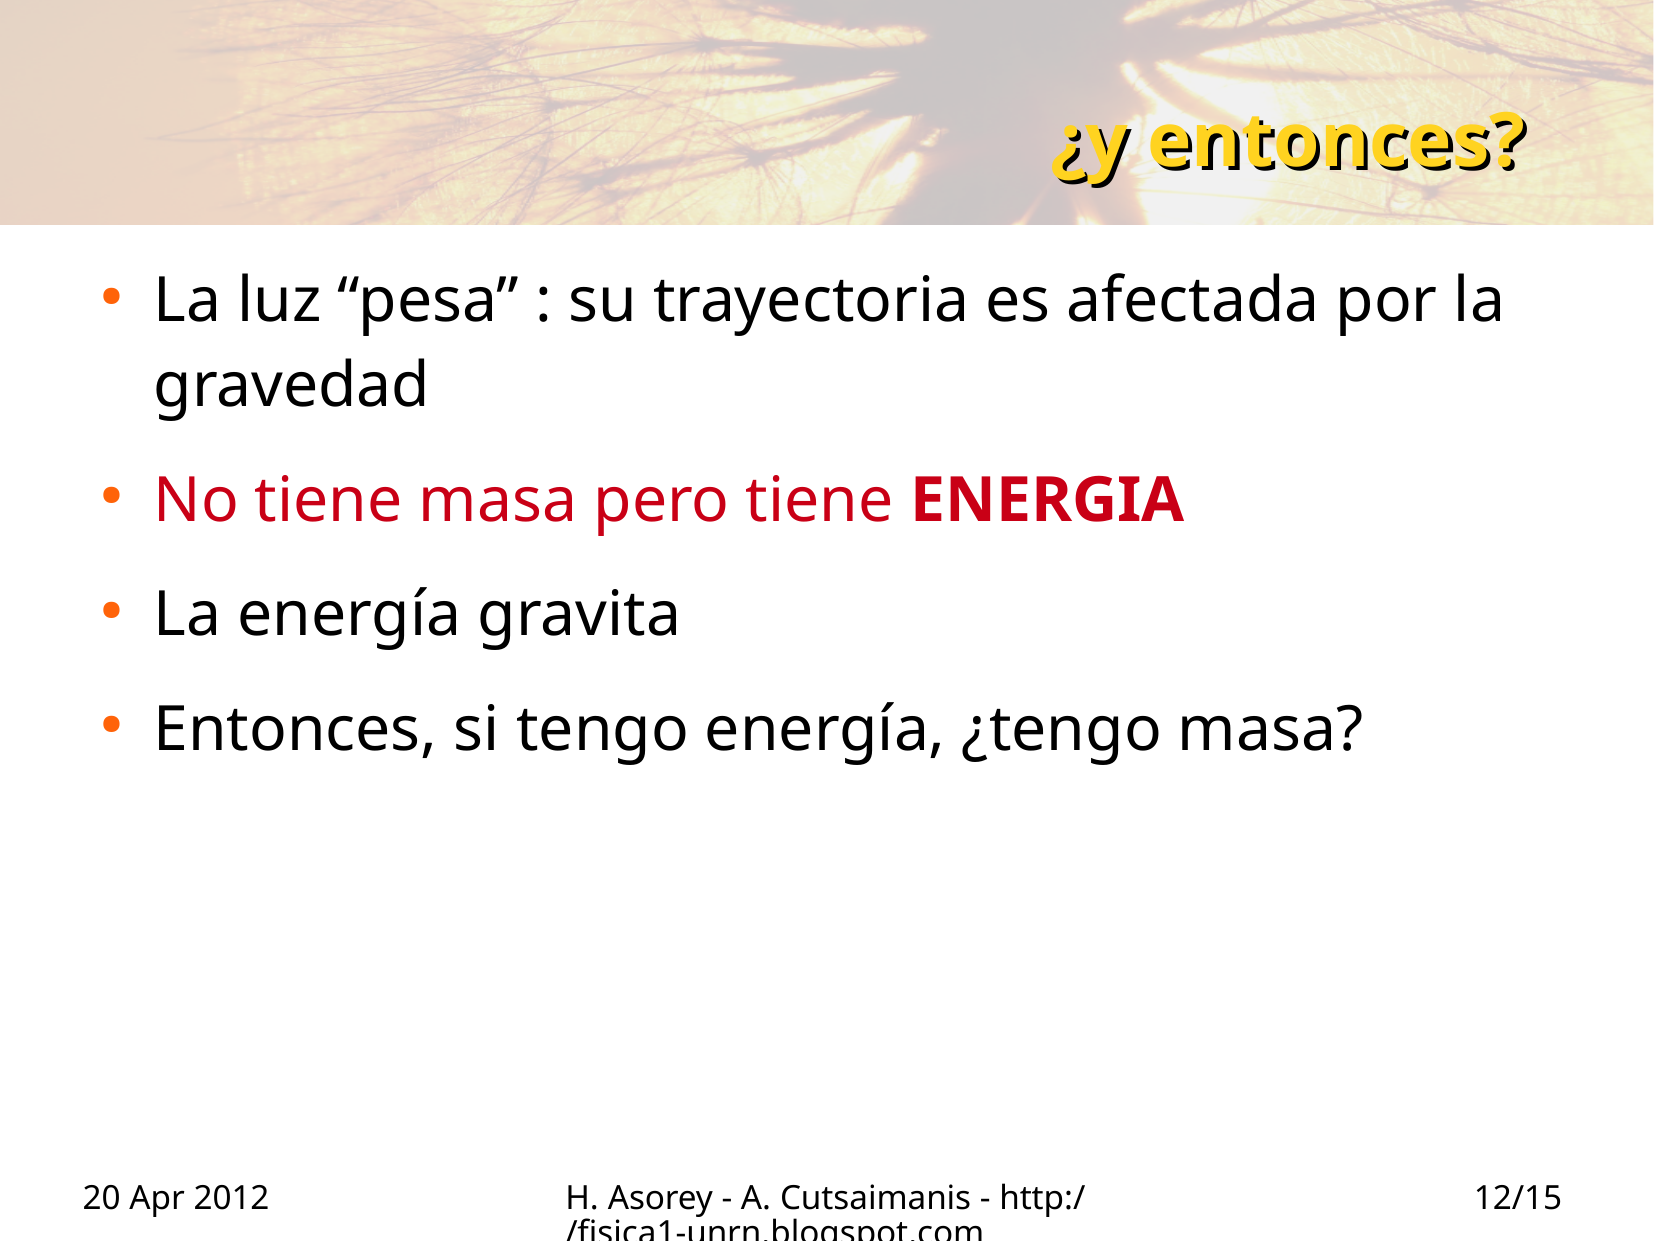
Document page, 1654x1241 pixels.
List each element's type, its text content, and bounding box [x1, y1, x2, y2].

list La luz “pesa” : su trayectoria es afectada por la gravedad No tiene masa pero tiene ENERGIA La energía gravita Entonces, si tengo energía, ¿tengo masa? [82, 255, 1571, 1074]
picture [0, 0, 1654, 225]
title ¿y entonces? [86, 49, 1576, 226]
